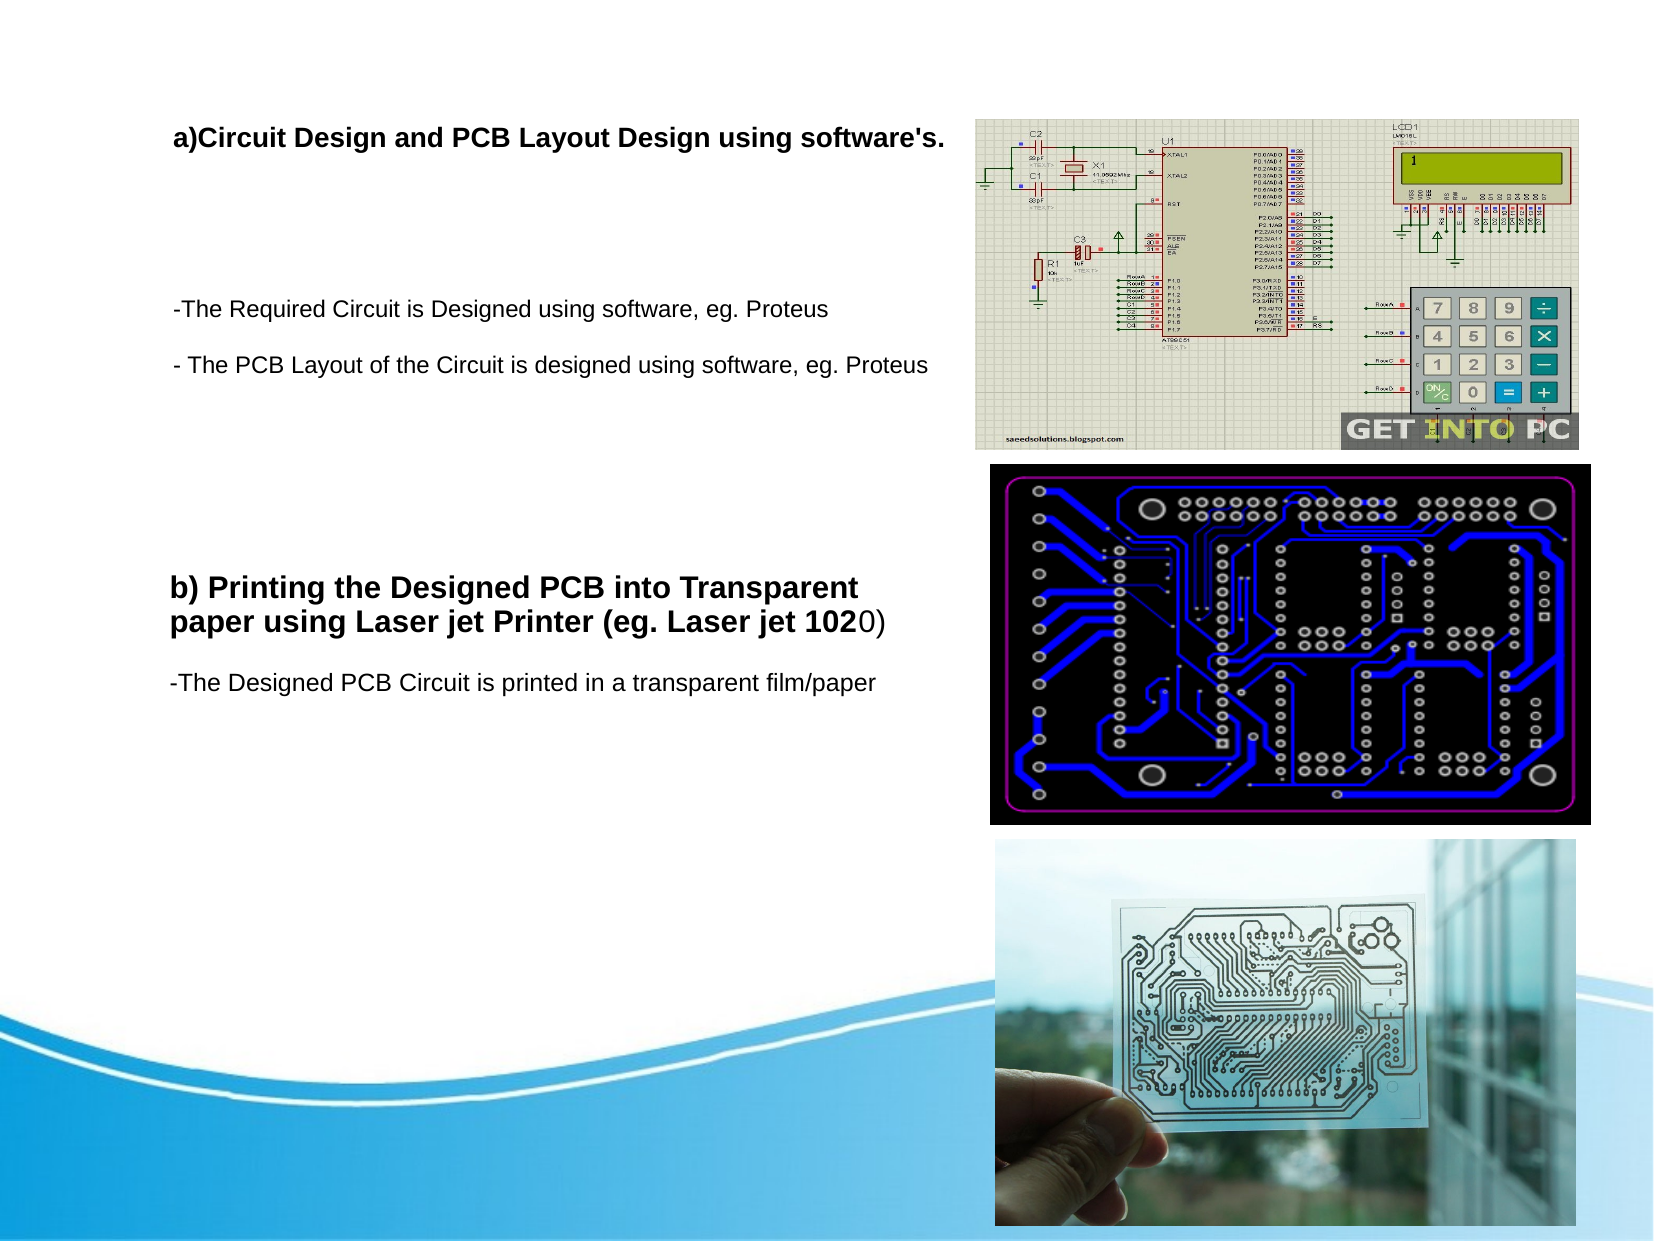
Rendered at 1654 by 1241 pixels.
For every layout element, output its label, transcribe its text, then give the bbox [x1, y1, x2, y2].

list b) Printing the Designed PCB into Transparent paper using Laser jet Printer (eg. Laser jet 1020) -The Designed PCB Circuit is printed in a transparent film/paper [98, 570, 961, 856]
list a)Circuit Design and PCB Layout Design using software's. -The Required Circuit is Designed using software, eg. Proteus - The PCB Layout of the Circuit is designed using software, eg. Proteus [105, 121, 1156, 481]
picture [975, 119, 1579, 451]
picture [0, 839, 1654, 1241]
picture [990, 464, 1591, 826]
